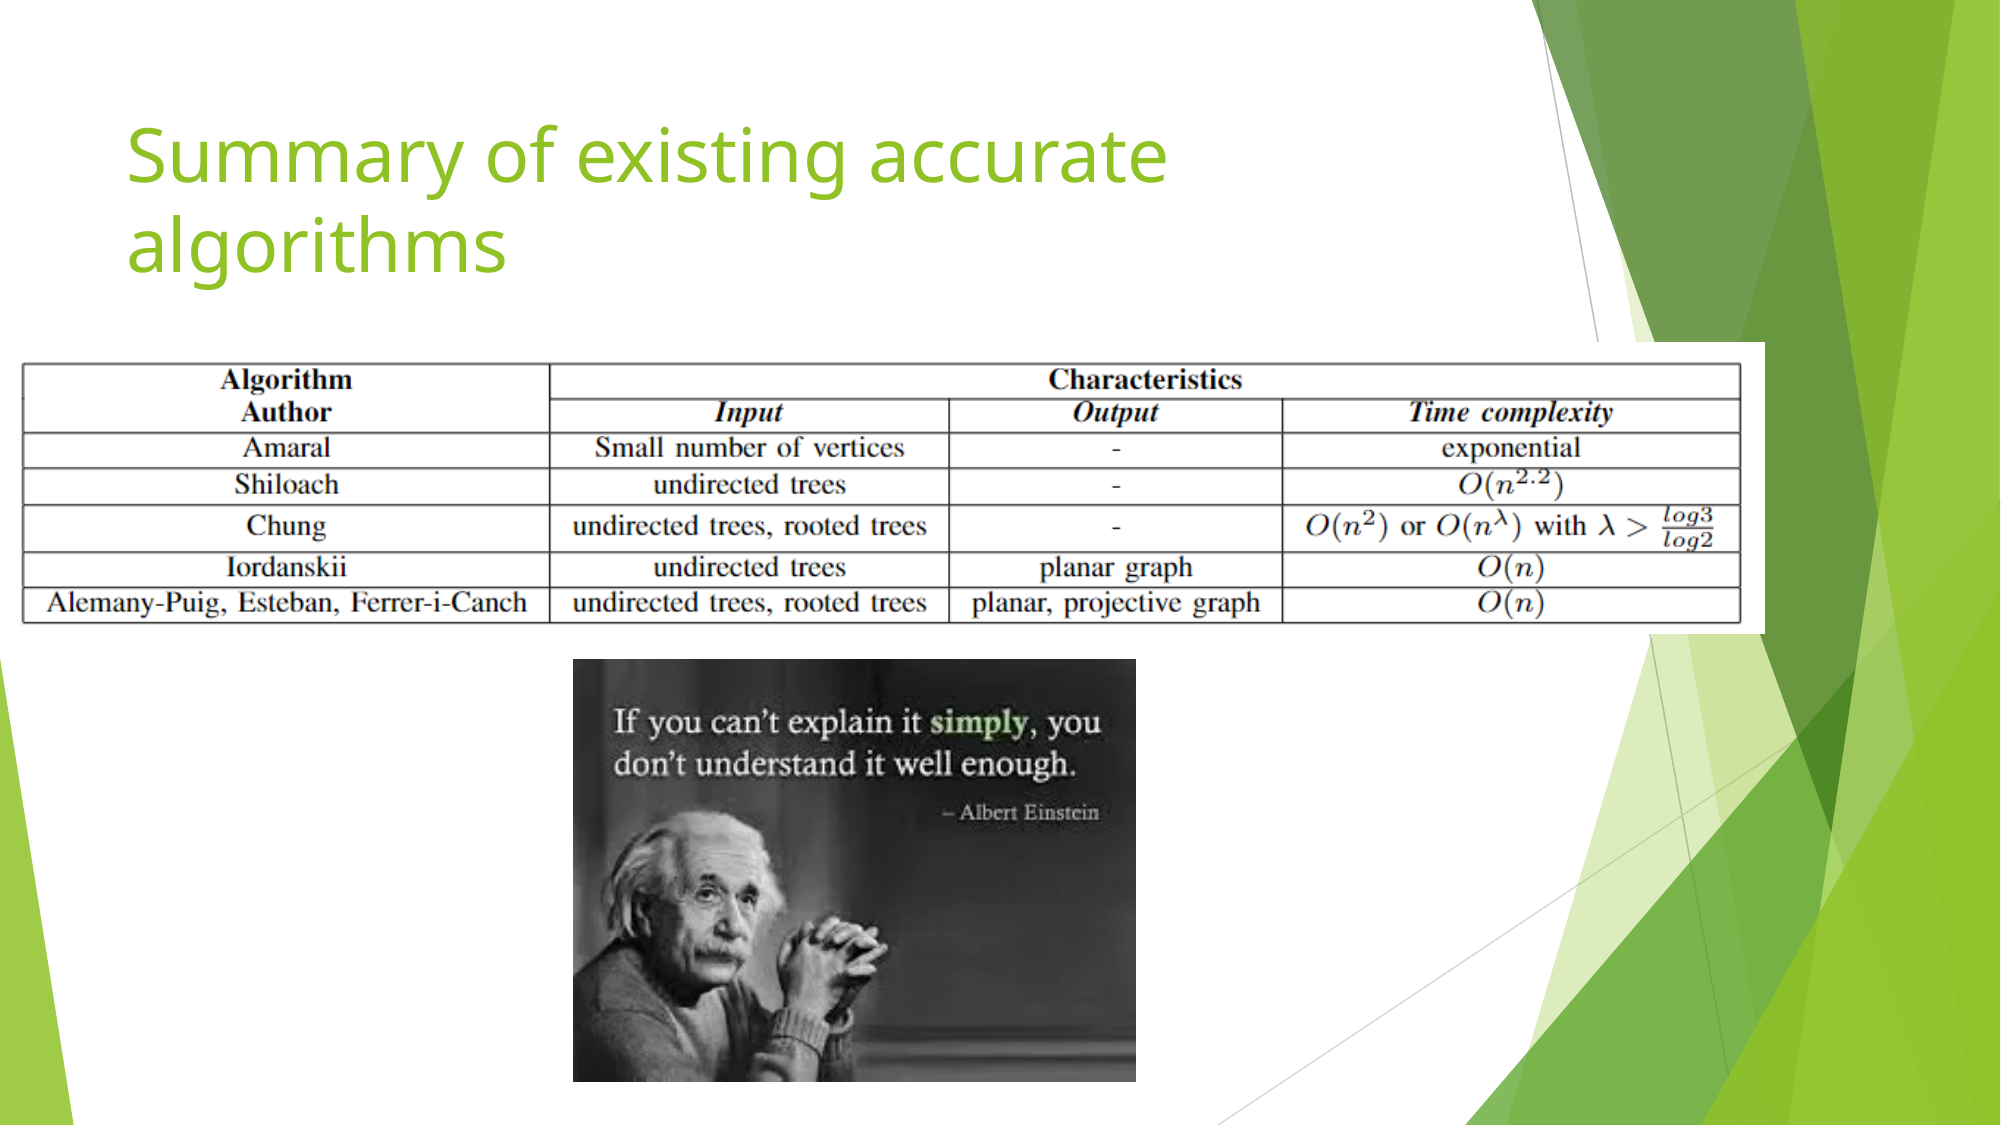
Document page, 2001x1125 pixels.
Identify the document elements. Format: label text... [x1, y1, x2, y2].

picture [0, 342, 1765, 634]
picture [573, 659, 1136, 1082]
title Summary of existing accurate algorithms [111, 99, 1522, 317]
